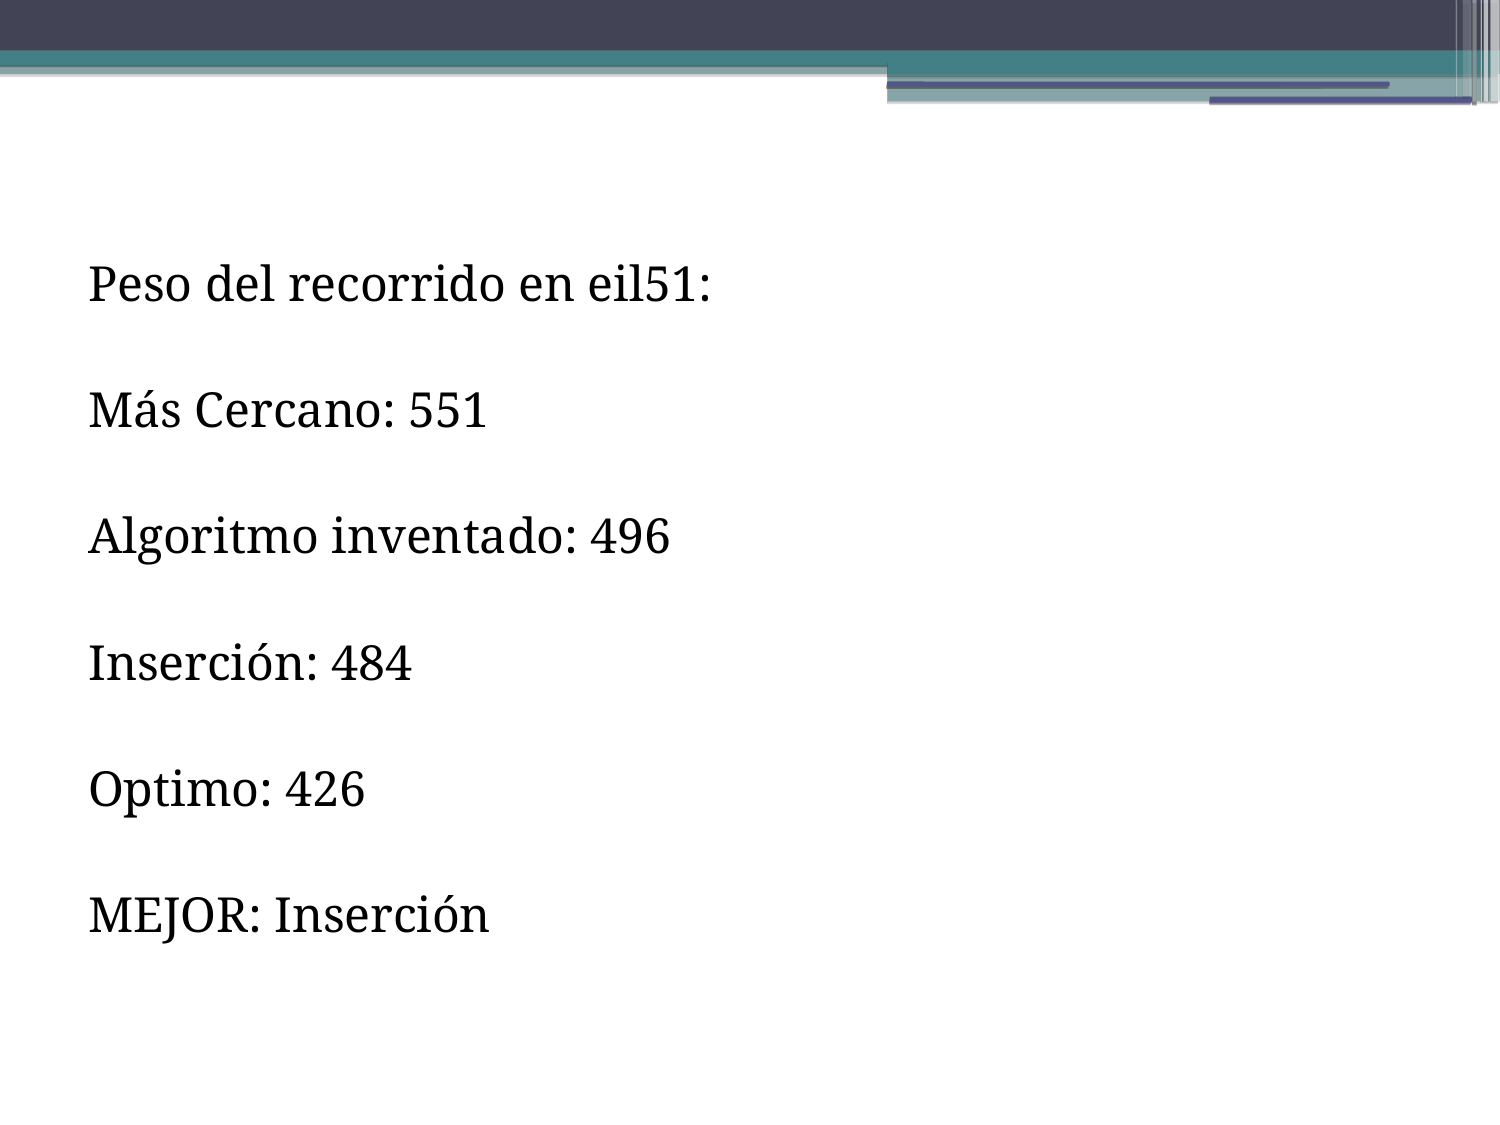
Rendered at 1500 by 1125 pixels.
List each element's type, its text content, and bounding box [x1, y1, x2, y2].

list Peso del recorrido en eil51: Más Cercano: 551 Algoritmo inventado: 496 Inserción: 484 Optimo: 426 MEJOR: Inserción [58, 246, 1409, 956]
